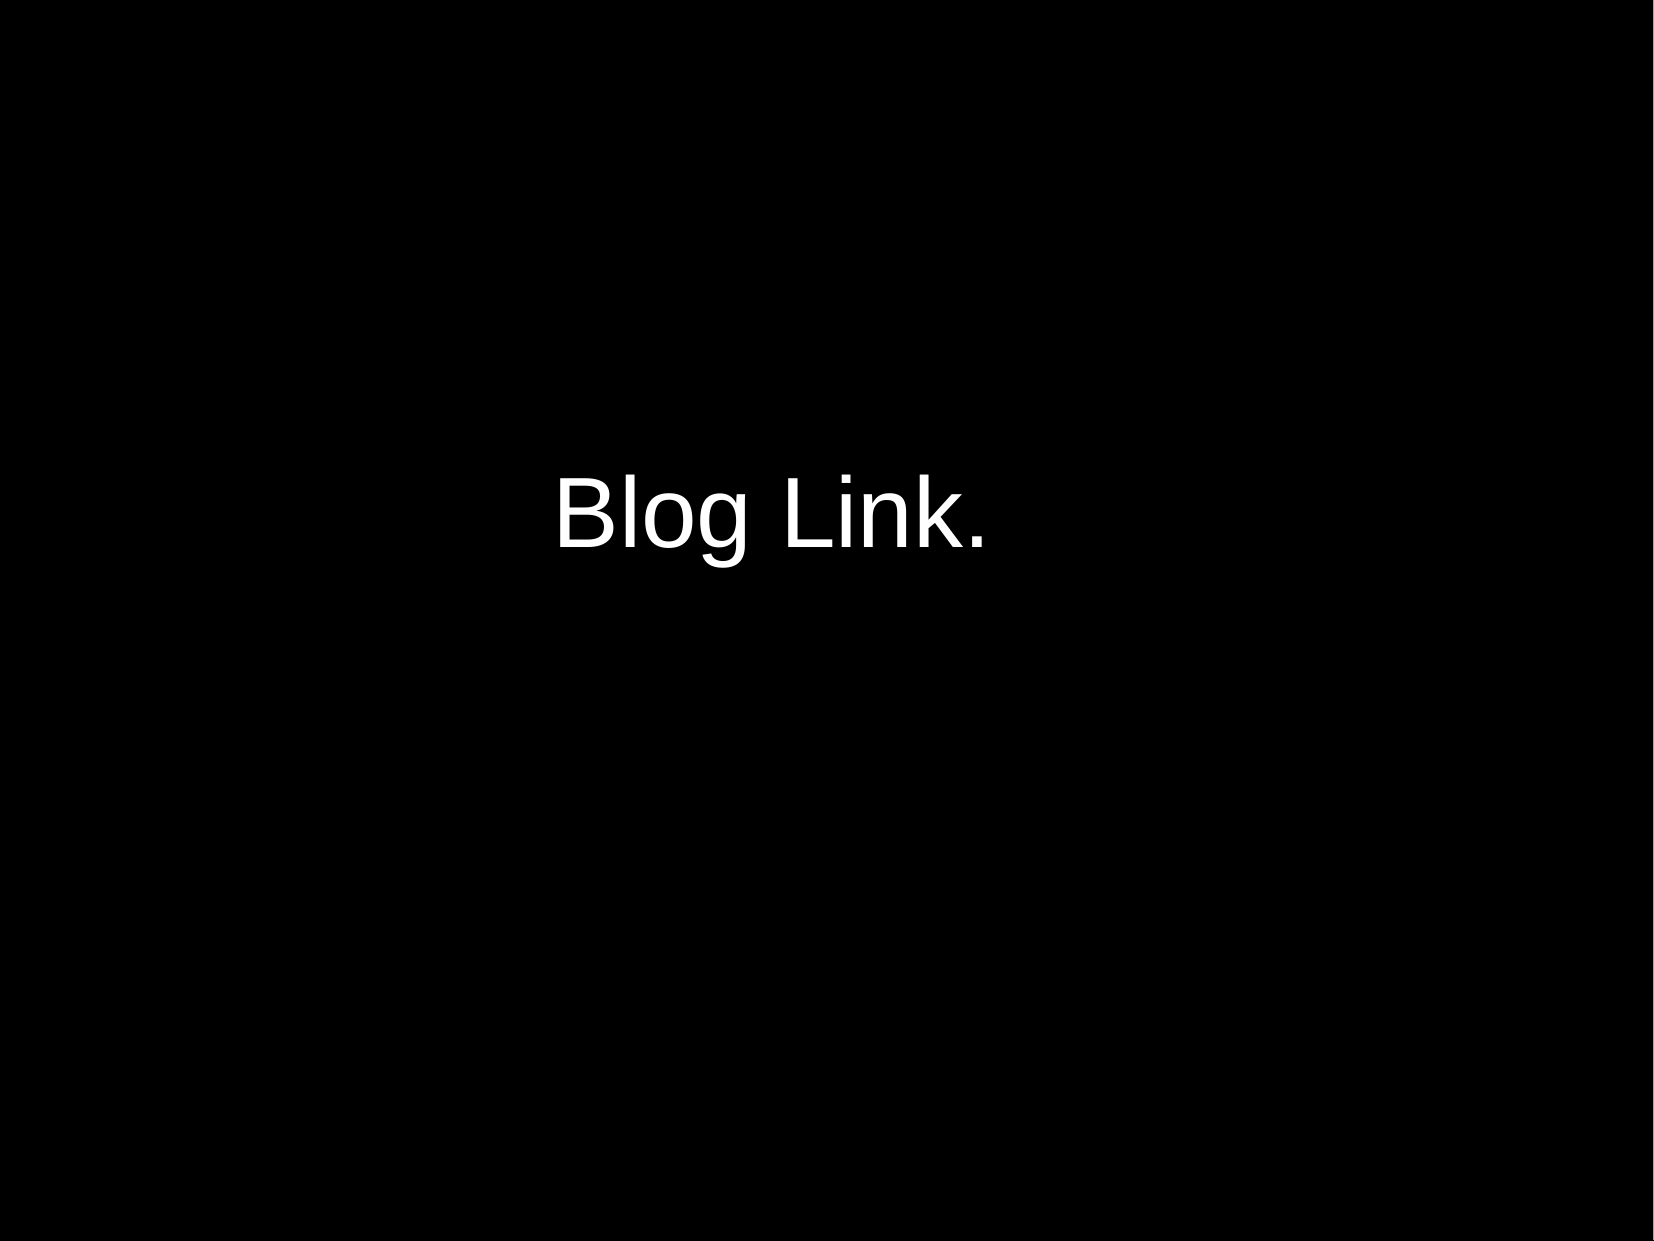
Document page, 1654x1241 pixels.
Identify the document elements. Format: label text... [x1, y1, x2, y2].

text_box Blog Link. [150, 450, 1426, 577]
text_box [0, 0, 1654, 1241]
